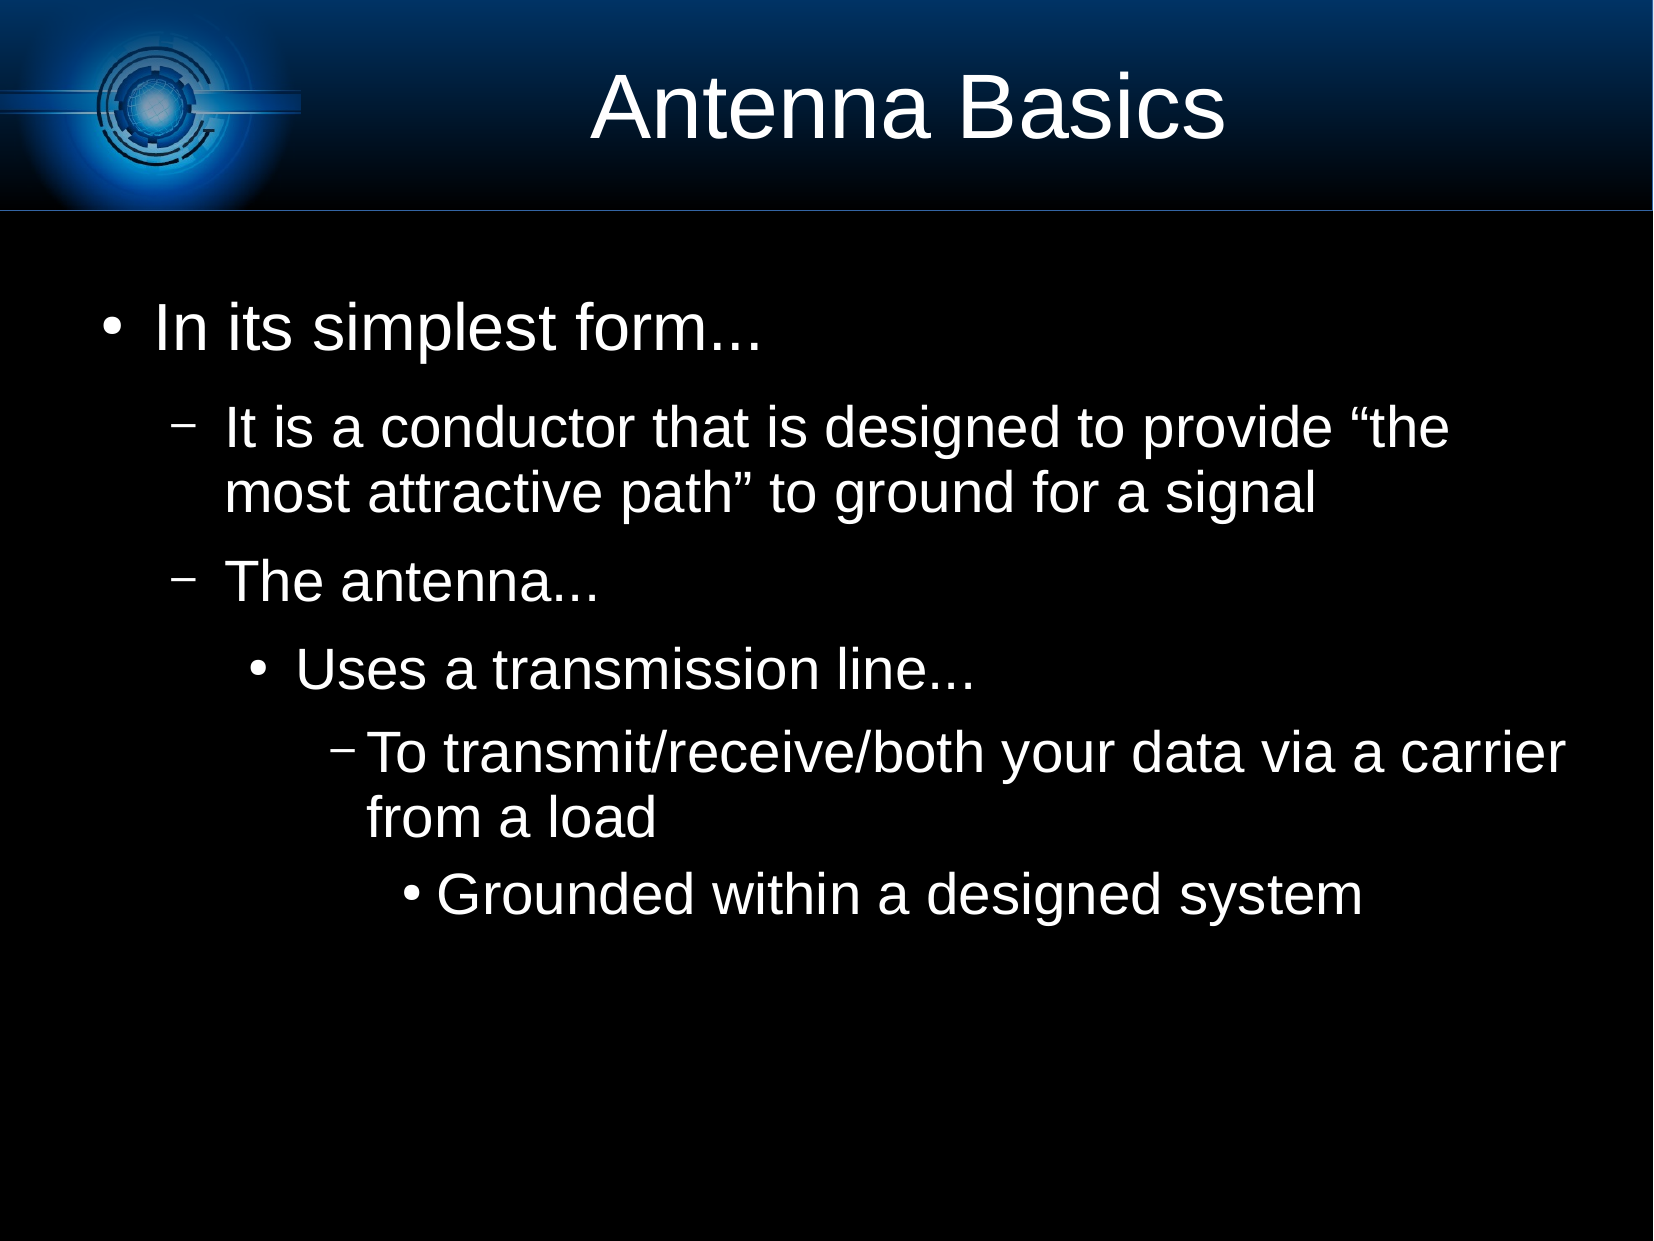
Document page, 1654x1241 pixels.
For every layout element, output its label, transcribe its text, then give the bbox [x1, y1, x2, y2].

title Antenna Basics [165, 2, 1653, 211]
picture [0, 87, 165, 210]
list In its simplest form... It is a conductor that is designed to provide “the most attractive path” to ground for a signal The antenna... Uses a transmission line... To transmit/receive/both your data via a carrier from a load Grounded within a designed system [82, 290, 1571, 1010]
